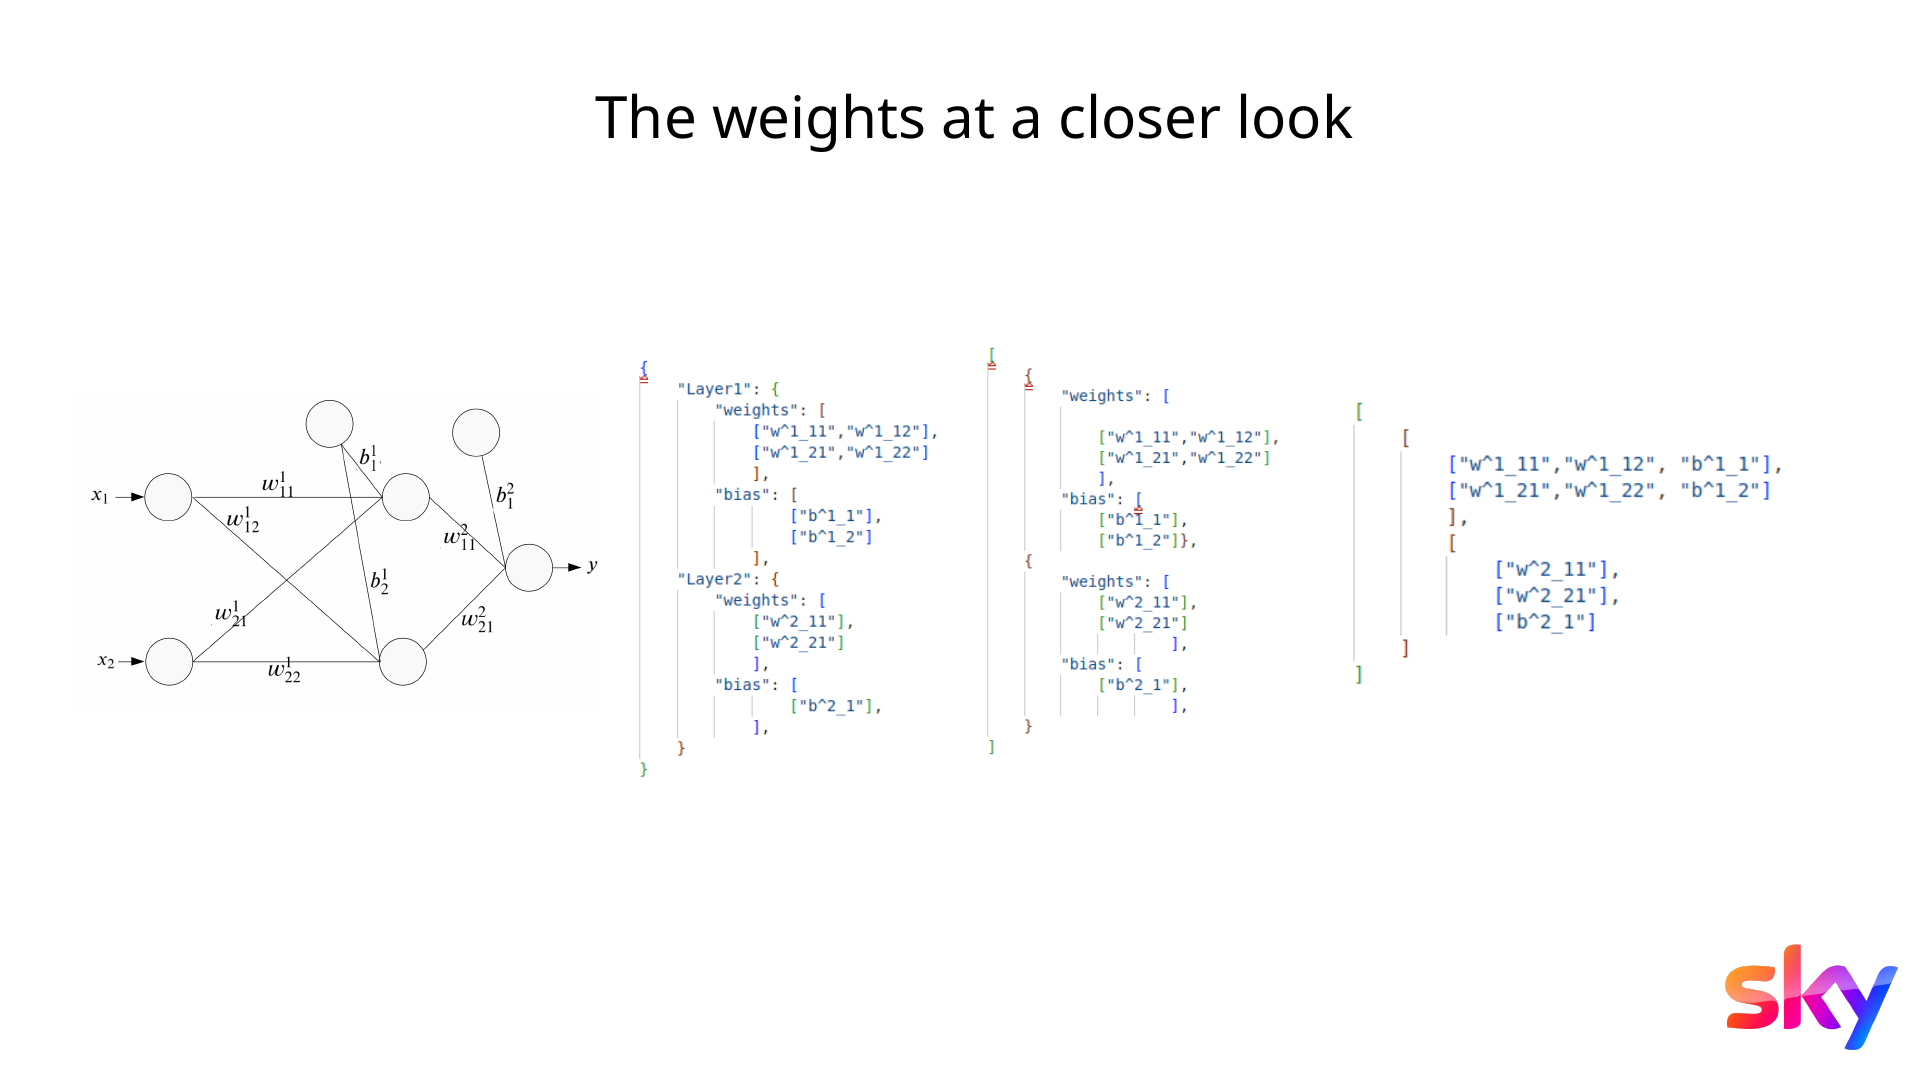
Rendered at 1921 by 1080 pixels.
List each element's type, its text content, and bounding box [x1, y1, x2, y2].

picture [637, 351, 943, 788]
picture [1725, 944, 1898, 1051]
picture [984, 337, 1283, 764]
title The weights at a closer look [112, 38, 1837, 151]
picture [1341, 374, 1801, 713]
picture [75, 393, 598, 713]
